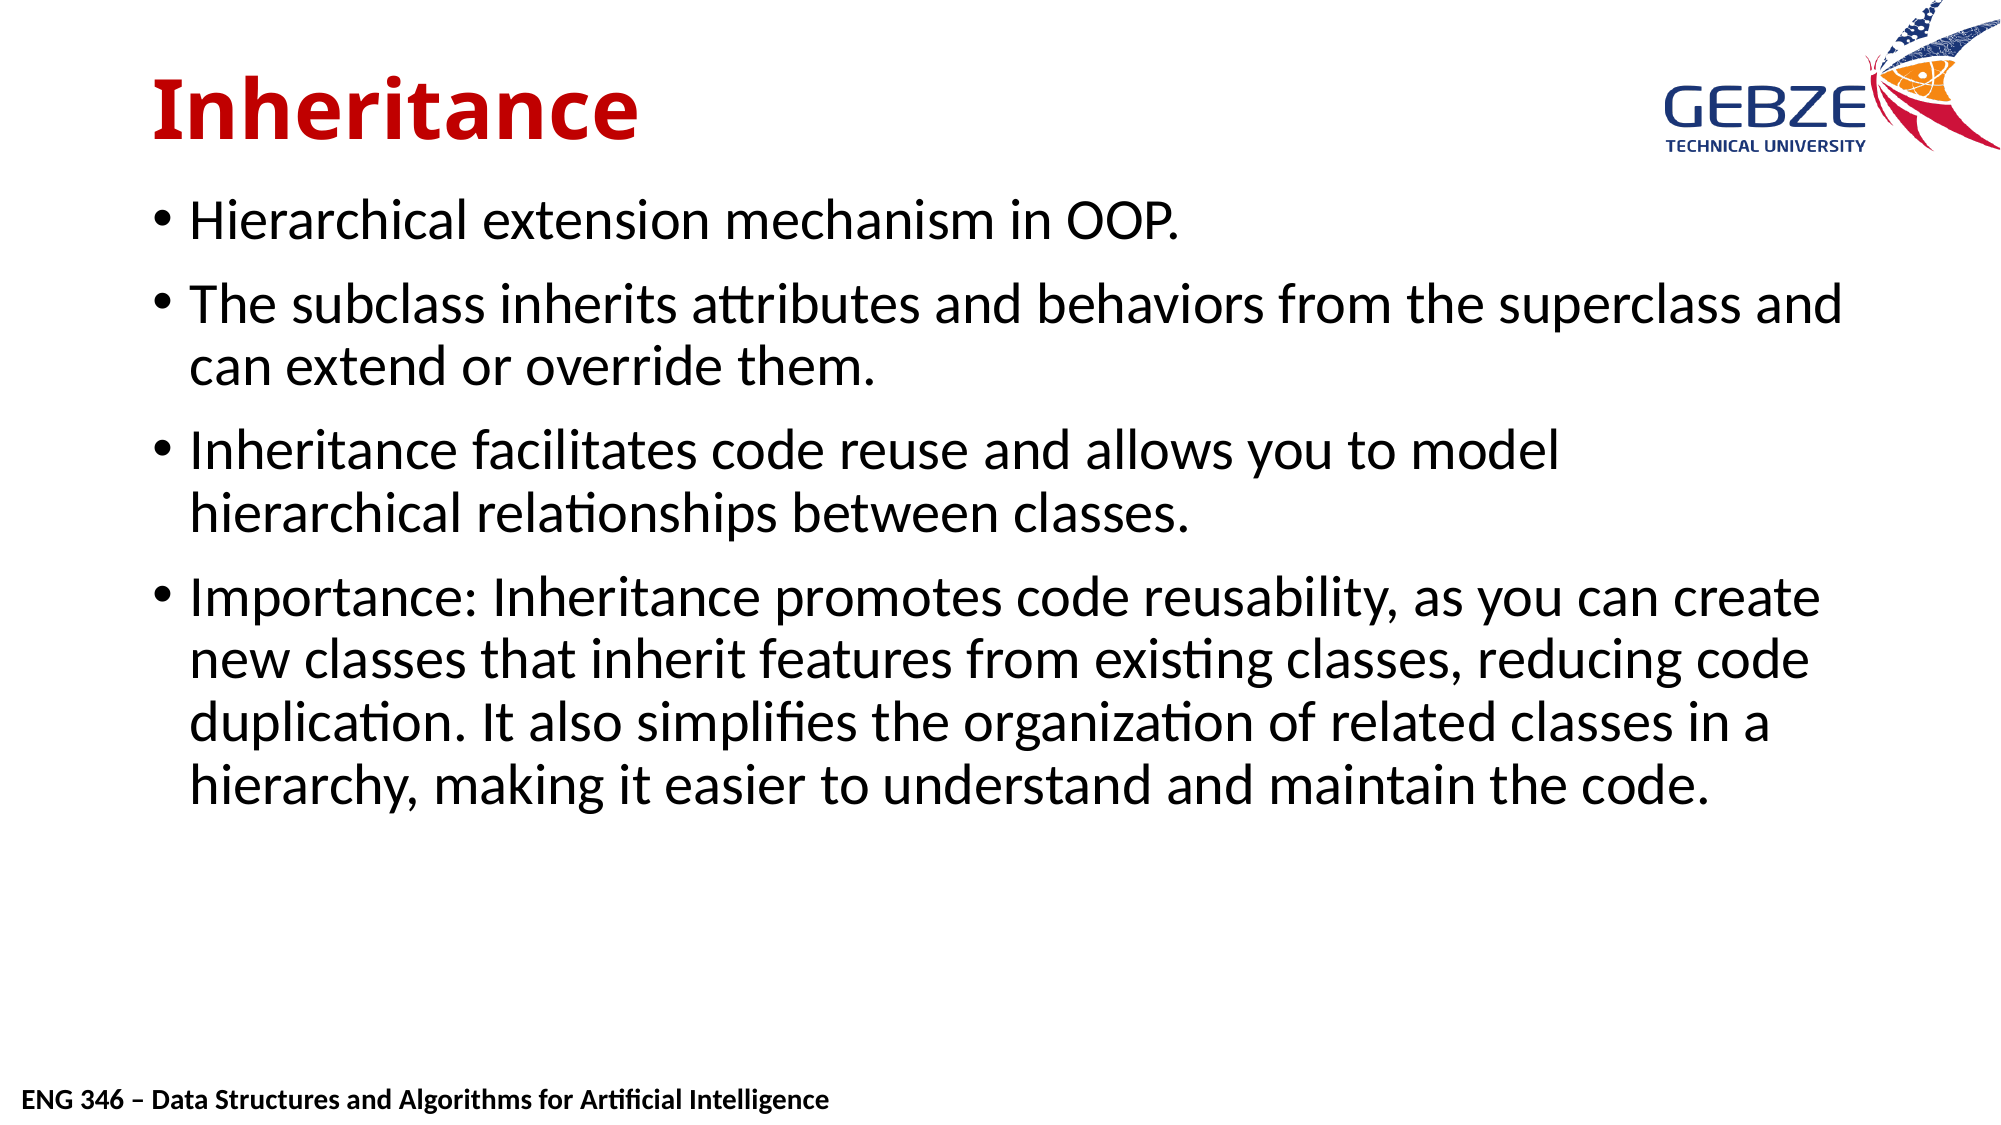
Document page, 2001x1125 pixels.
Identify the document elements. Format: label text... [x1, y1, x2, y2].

list Hierarchical extension mechanism in OOP. The subclass inherits attributes and behaviors from the superclass and can extend or override them. Inheritance facilitates code reuse and allows you to model hierarchical relationships between classes. Importance: Inheritance promotes code reusability, as you can create new classes that inherit features from existing classes, reducing code duplication. It also simplifies the organization of related classes in a hierarchy, making it easier to understand and maintain the code. [137, 181, 1863, 1014]
picture [1665, 0, 2001, 152]
title Inheritance [137, 59, 1863, 166]
